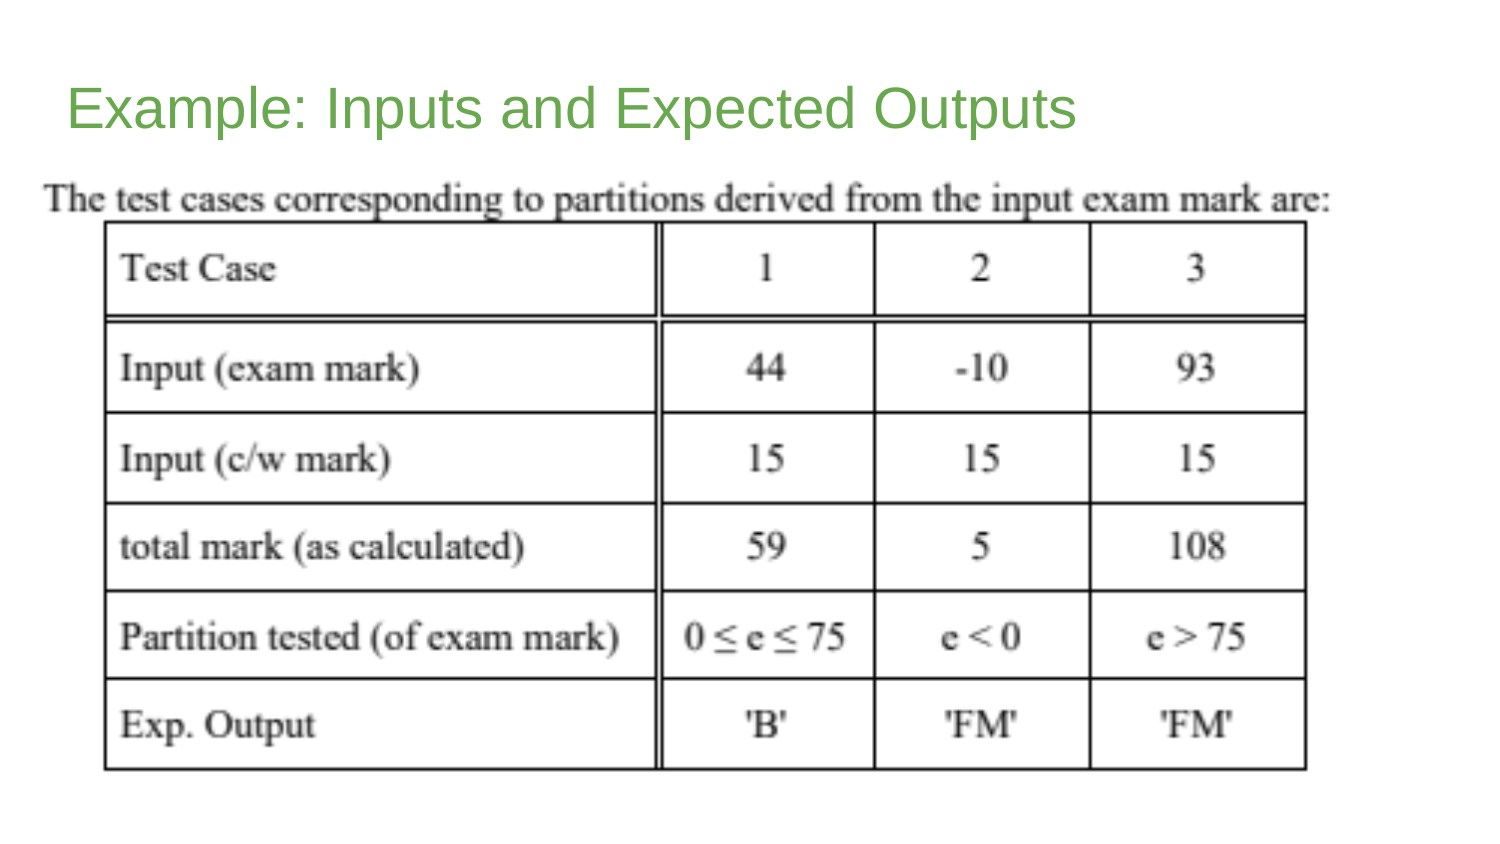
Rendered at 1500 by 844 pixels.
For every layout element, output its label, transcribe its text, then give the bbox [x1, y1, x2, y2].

picture [0, 149, 1398, 799]
title Example: Inputs and Expected Outputs [51, 55, 1449, 150]
